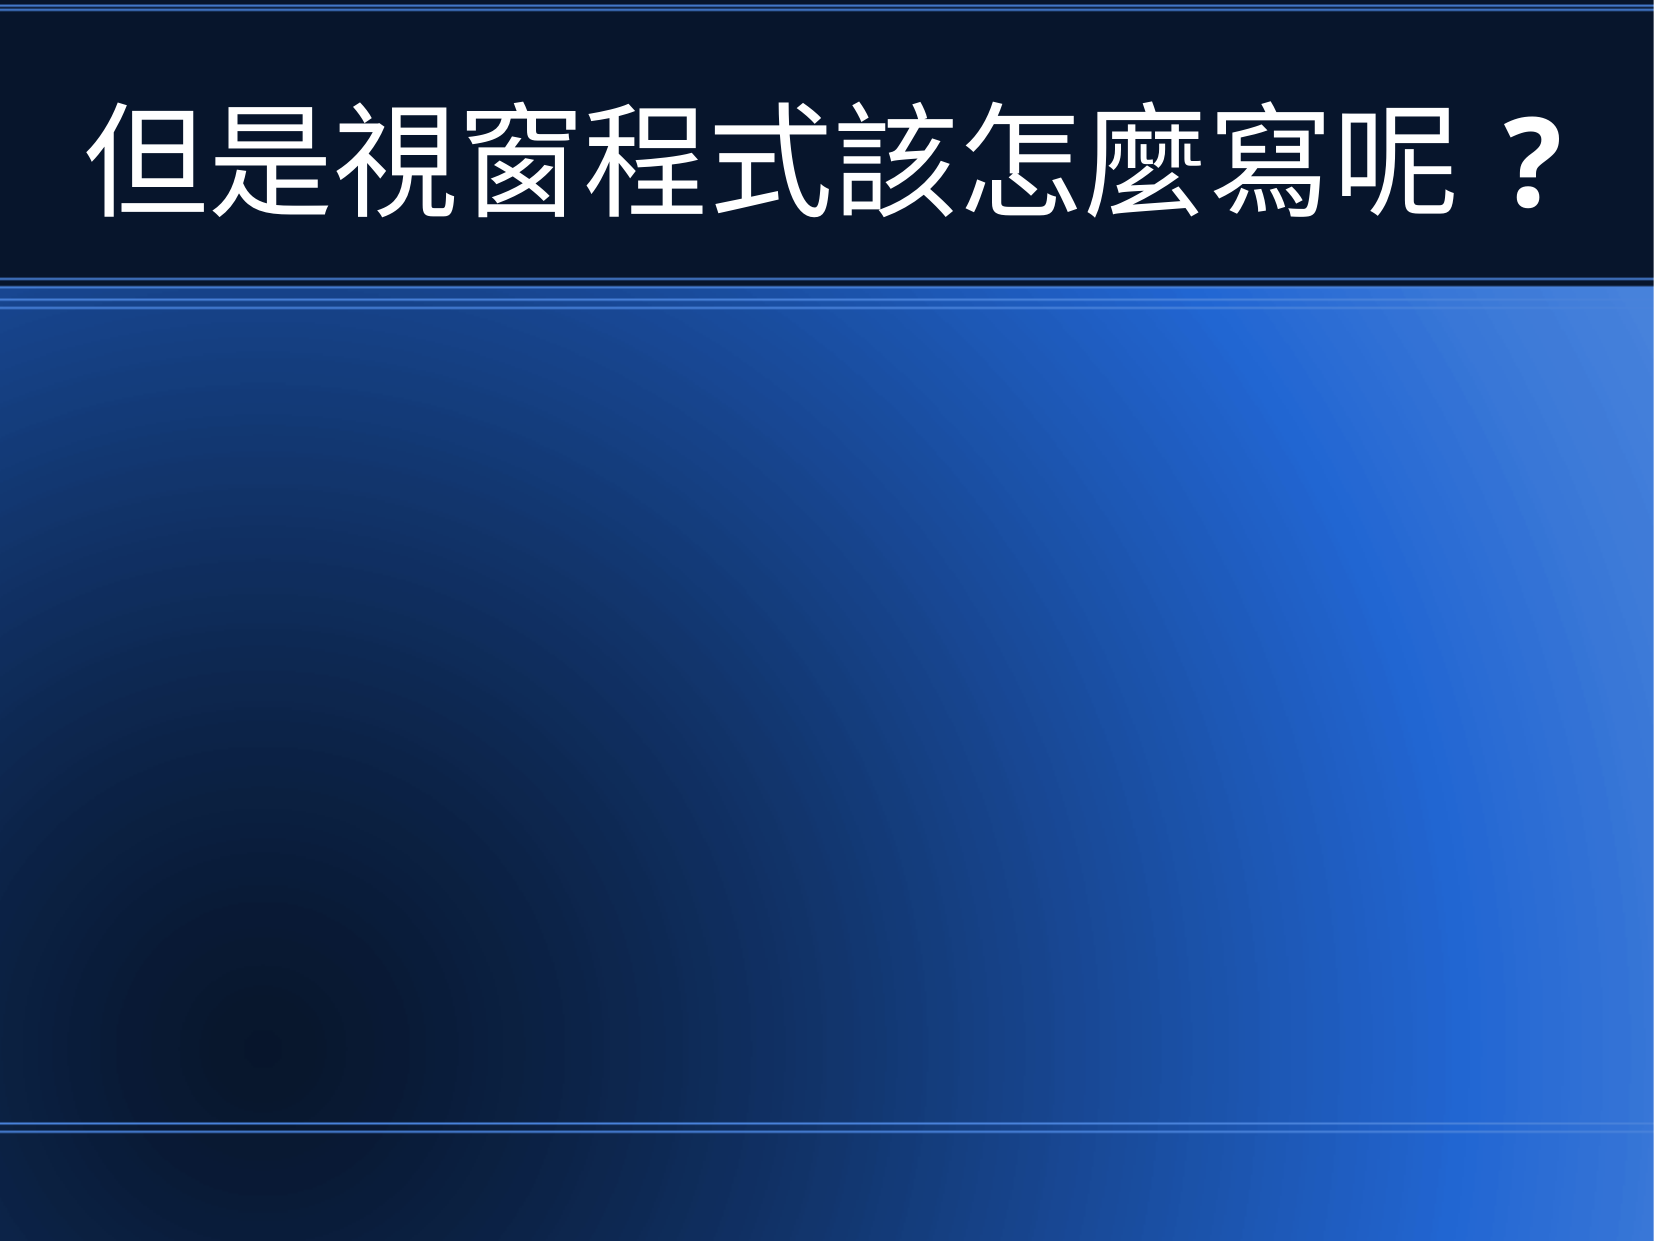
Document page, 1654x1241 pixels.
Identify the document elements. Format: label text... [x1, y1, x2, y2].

picture [0, 0, 1654, 1241]
title 但是視窗程式該怎麼寫呢? [82, 49, 1571, 257]
